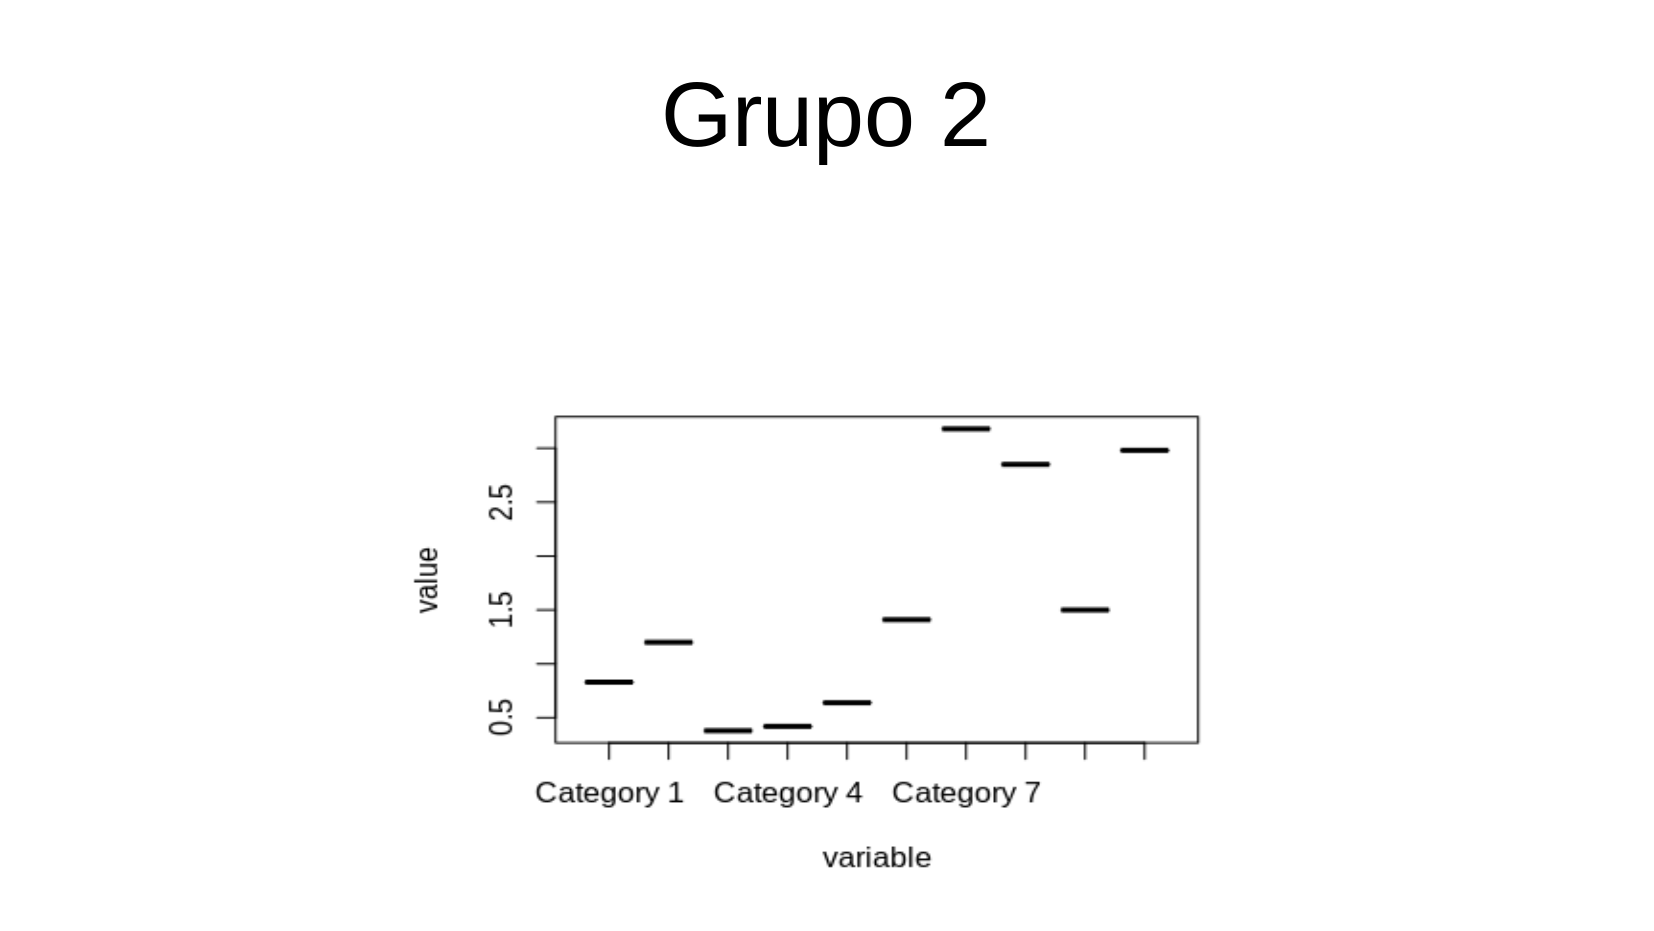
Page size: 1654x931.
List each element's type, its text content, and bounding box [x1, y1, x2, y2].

title Grupo 2 [82, 37, 1571, 193]
picture [405, 283, 1276, 910]
